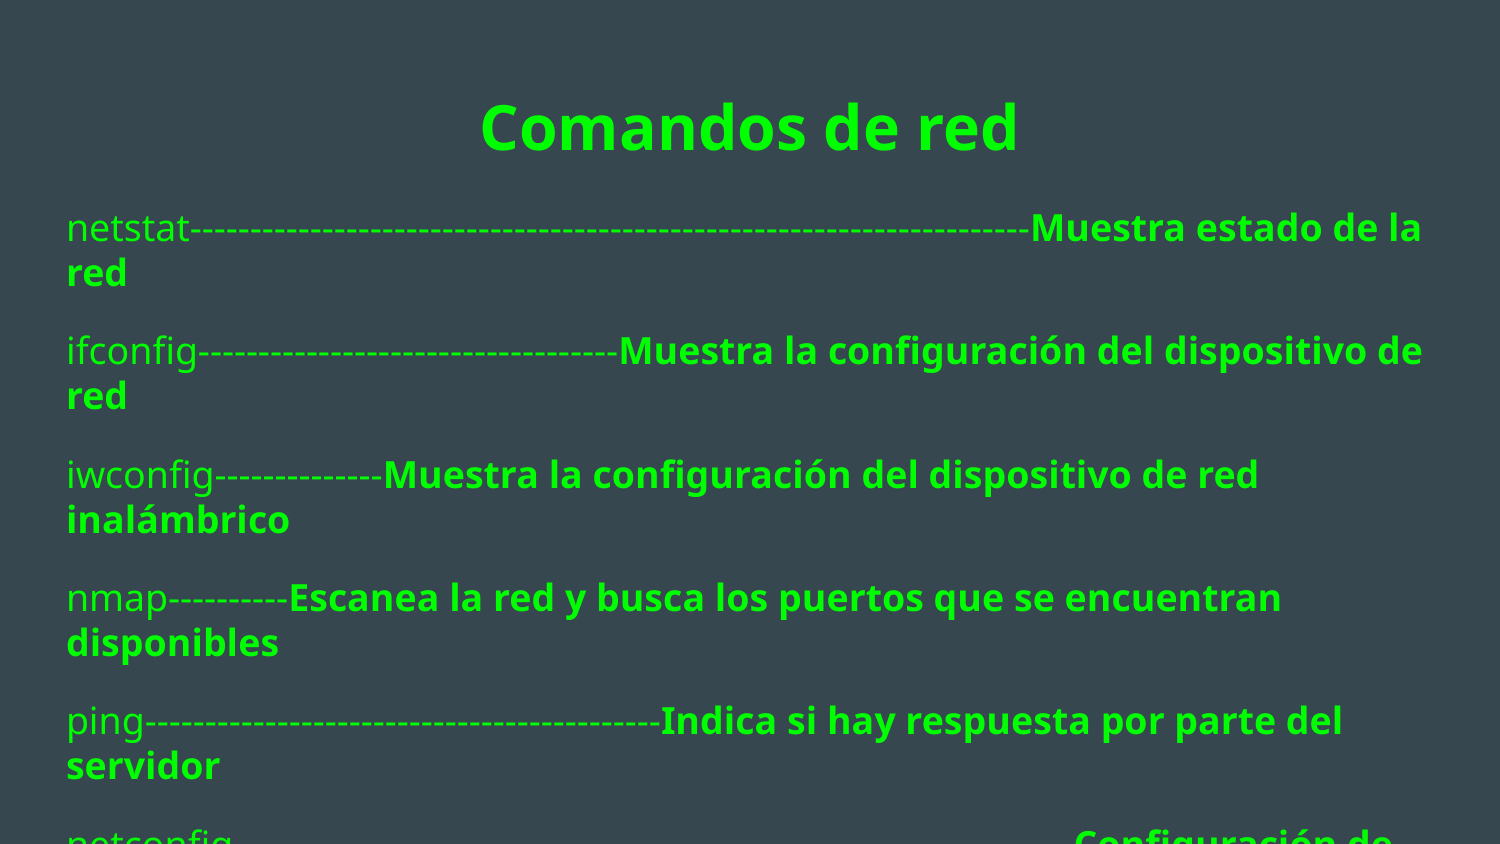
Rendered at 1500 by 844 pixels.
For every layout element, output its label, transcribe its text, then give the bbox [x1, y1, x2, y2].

title Comandos de red [51, 72, 1449, 167]
list netstat----------------------------------------------------------------------Muestra estado de la red ifconfig-----------------------------------Muestra la configuración del dispositivo de red iwconfig--------------Muestra la configuración del dispositivo de red inalámbrico nmap----------Escanea la red y busca los puertos que se encuentran disponibles ping-------------------------------------------Indica si hay respuesta por parte del servidor netconfig----------------------------------------------------------------------Configuración de la red route -n-----------------------------------Muestra la tabla de rutas de la conexión de red [51, 189, 1449, 817]
